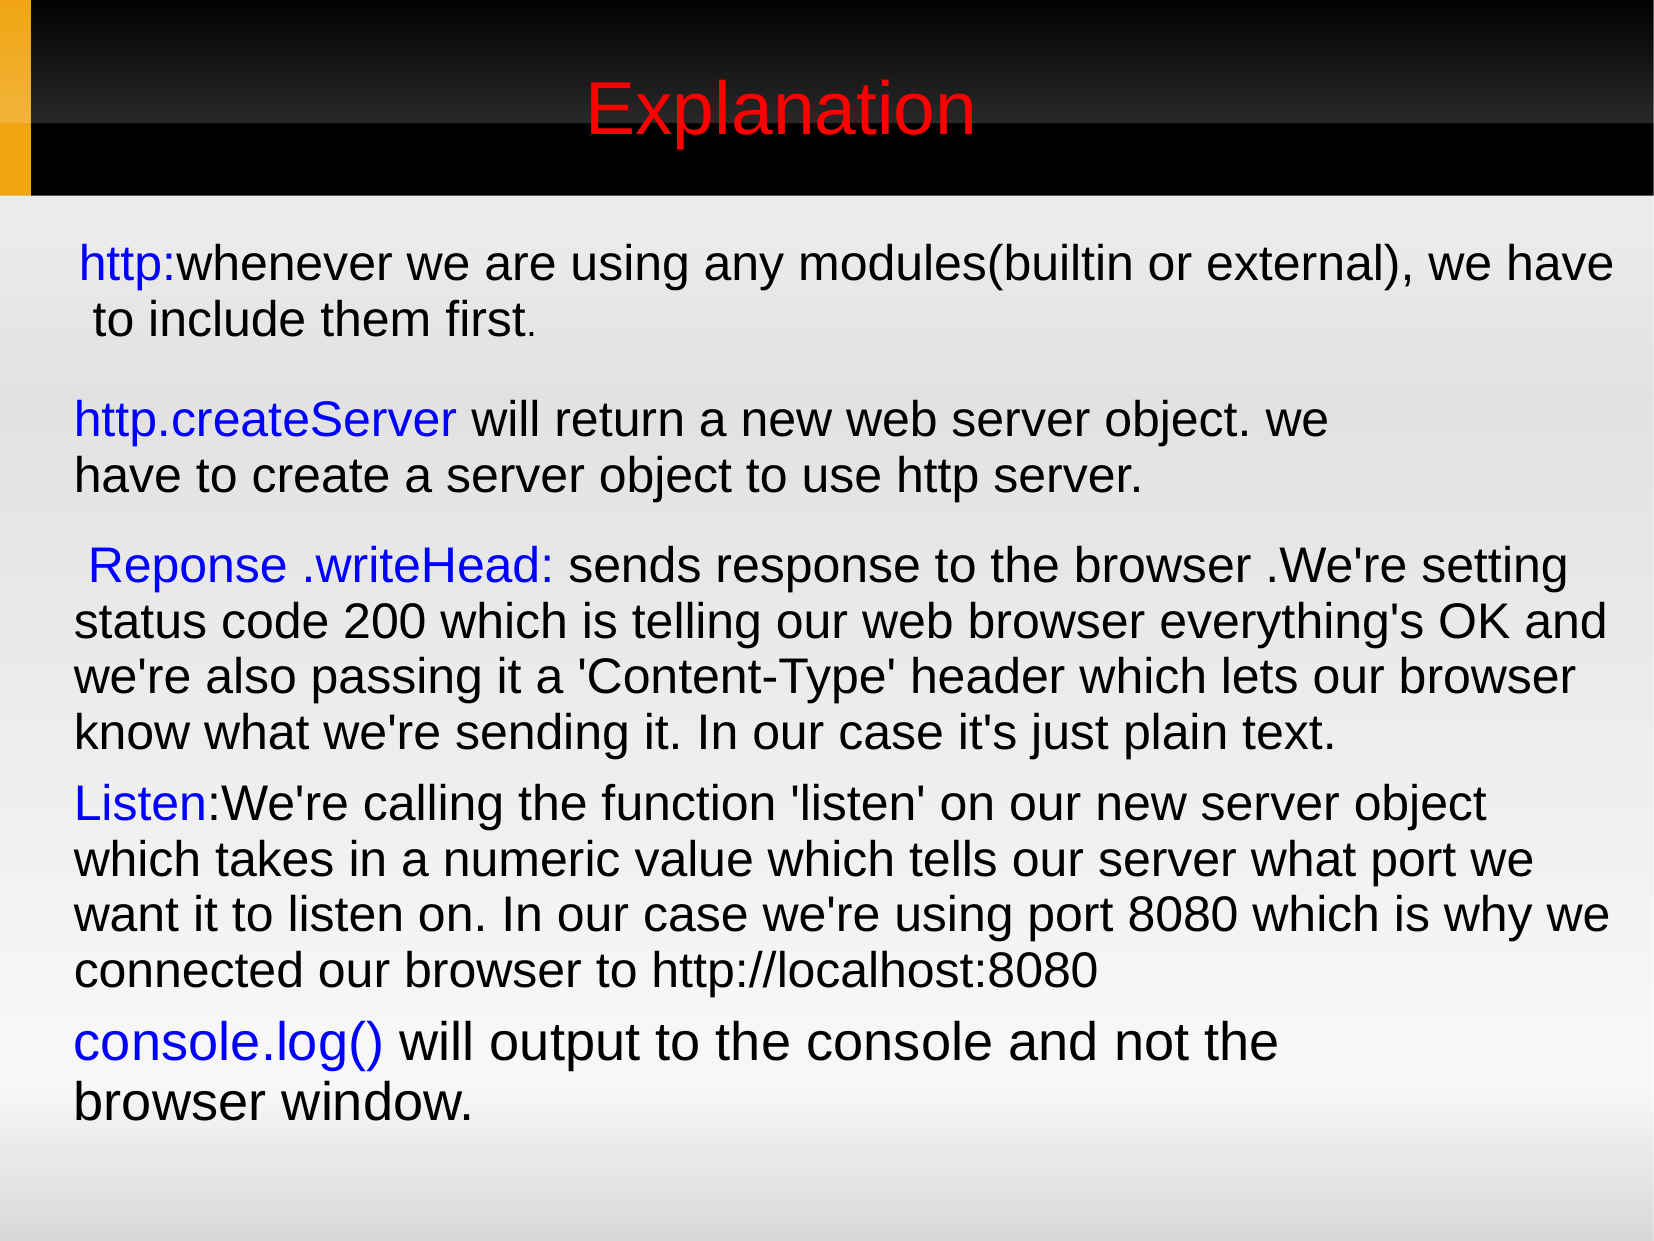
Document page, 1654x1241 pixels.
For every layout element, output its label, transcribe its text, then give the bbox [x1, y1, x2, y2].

text_box Reponse .writeHead: sends response to the browser .We're setting status code 200 which is telling our web browser everything's OK and we're also passing it a 'Content-Type' header which lets our browser know what we're sending it. In our case it's just plain text. [59, 529, 1625, 767]
text_box http.createServer will return a new web server object. we have to create a server object to use http server. [59, 383, 1369, 570]
text_box Explanation [383, 59, 1211, 158]
text_box http:whenever we are using any modules(builtin or external), we have to include them first. [63, 228, 1654, 355]
text_box console.log() will output to the console and not the browser window. [59, 1003, 1325, 1140]
text_box Listen:We're calling the function 'listen' on our new server object which takes in a numeric value which tells our server what port we want it to listen on. In our case we're using port 8080 which is why we connected our browser to http://localhost:8080 [59, 767, 1640, 1048]
picture [0, 0, 1654, 1241]
